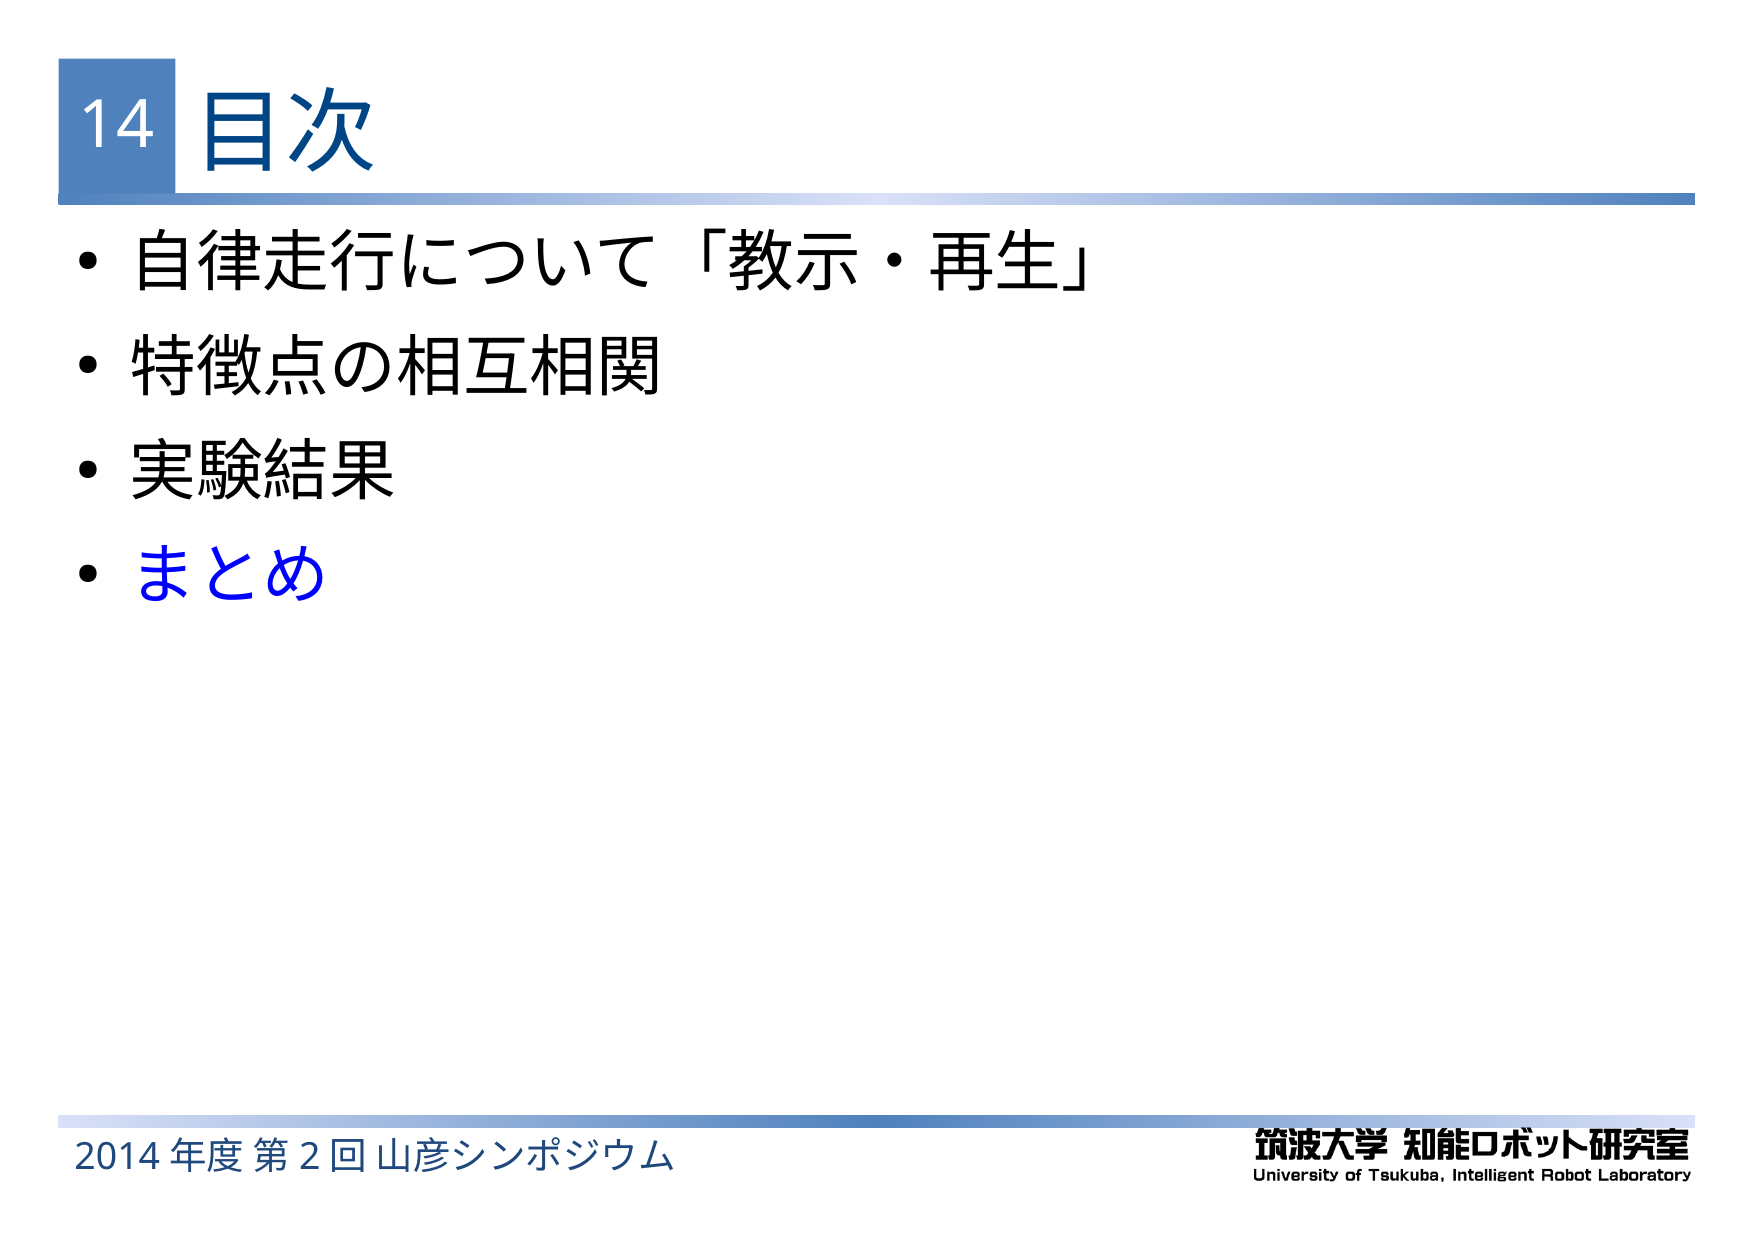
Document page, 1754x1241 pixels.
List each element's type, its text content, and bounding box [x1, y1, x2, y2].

title 目次 [193, 61, 1651, 205]
list 自律走行について「教示・再生」 特徴点の相互相関 実験結果 まとめ [58, 223, 1696, 1116]
picture [1252, 1127, 1691, 1182]
